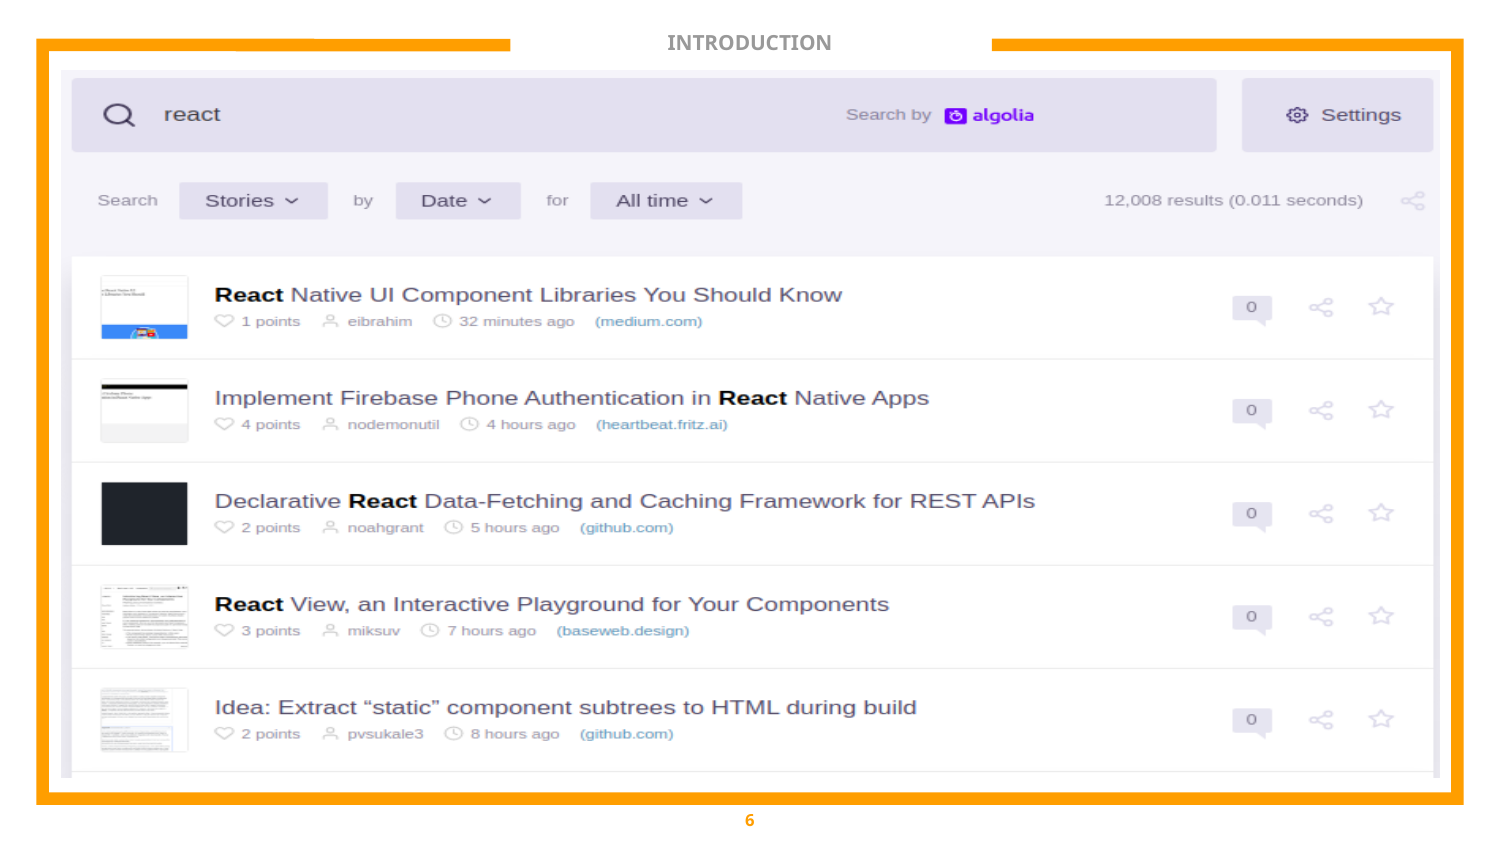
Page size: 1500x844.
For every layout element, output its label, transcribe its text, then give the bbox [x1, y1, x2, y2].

slide_number <number> [0, 798, 1500, 844]
title INTRODUCTION [531, 15, 969, 70]
picture [61, 70, 1440, 778]
